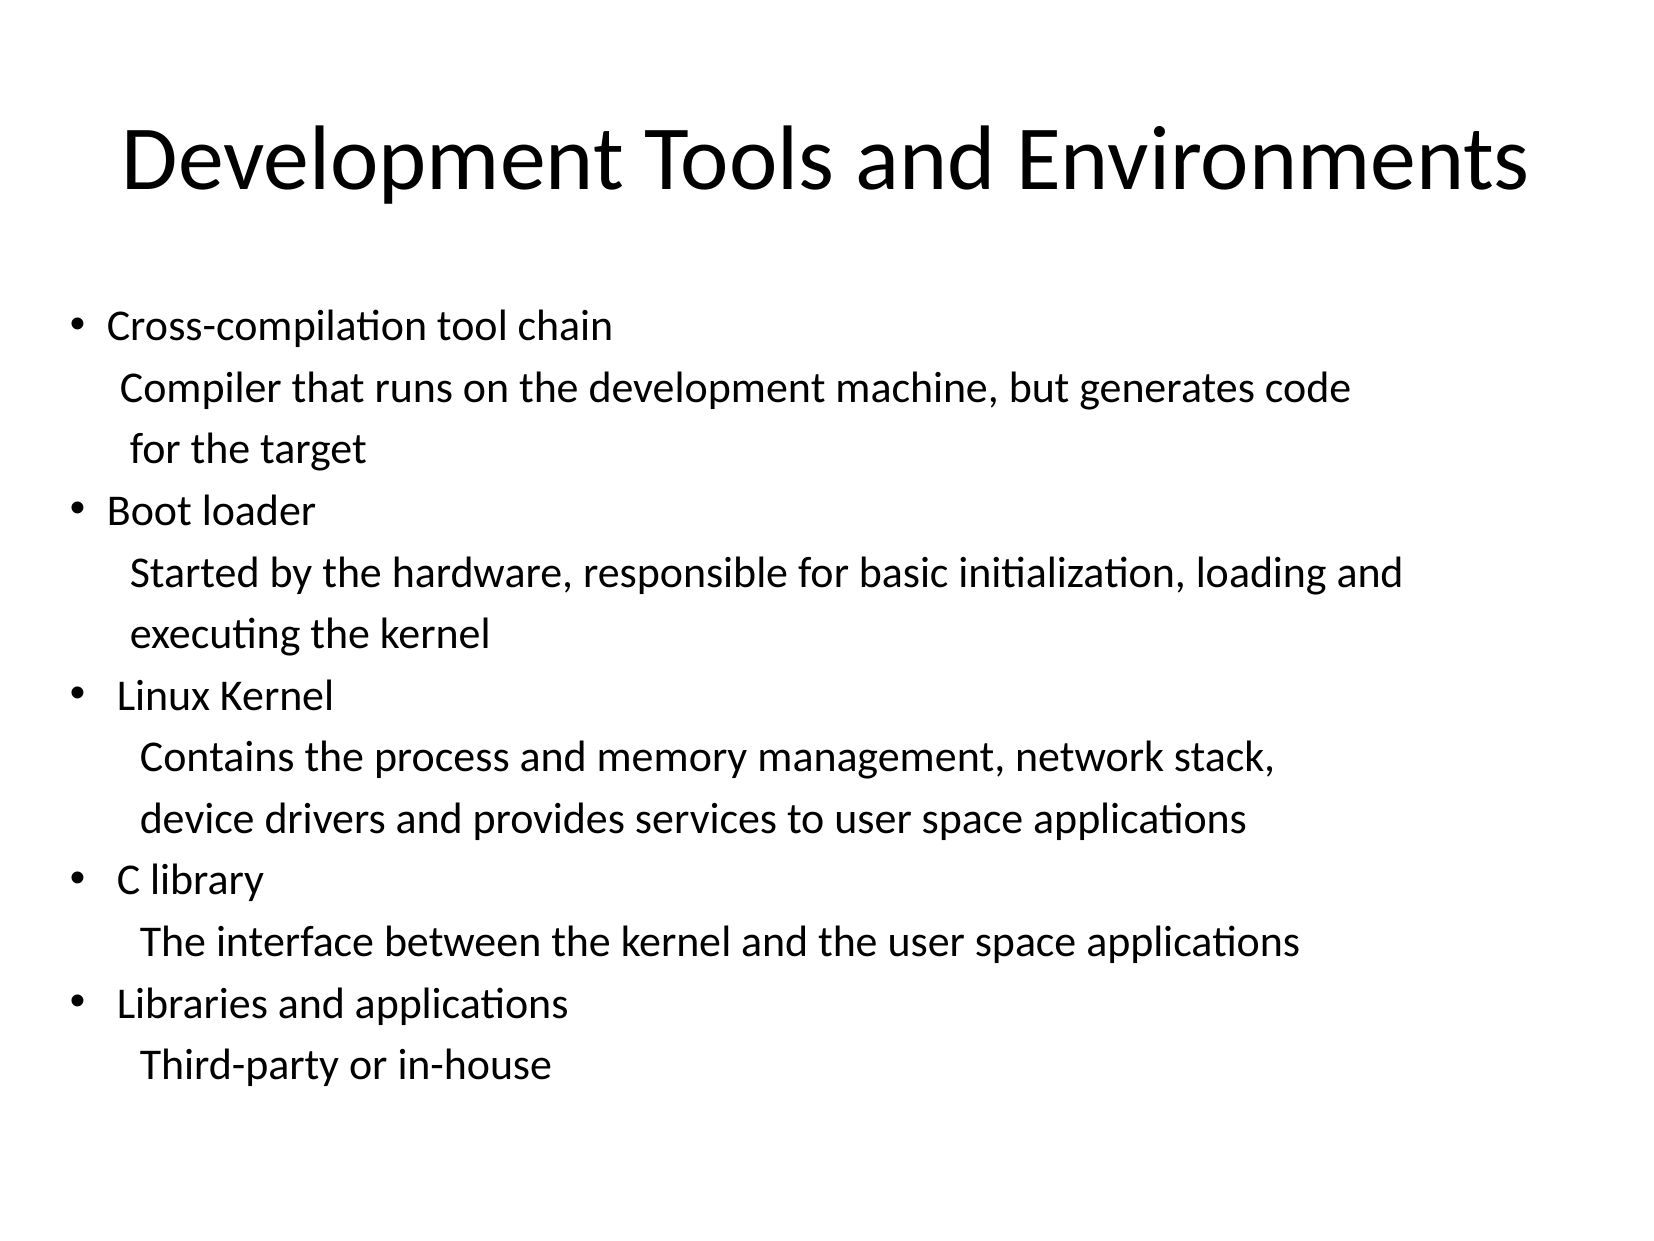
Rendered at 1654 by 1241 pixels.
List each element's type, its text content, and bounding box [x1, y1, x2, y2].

text_box Development Tools and Environments [82, 49, 1571, 257]
text_box Cross-compilation tool chain Compiler that runs on the development machine, but generates code for the target Boot loader Started by the hardware, responsible for basic initialization, loading and executing the kernel Linux Kernel Contains the process and memory management, network stack, device drivers and provides services to user space applications C library The interface between the kernel and the user space applications Libraries and applications Third-party or in-house [55, 289, 1626, 1108]
